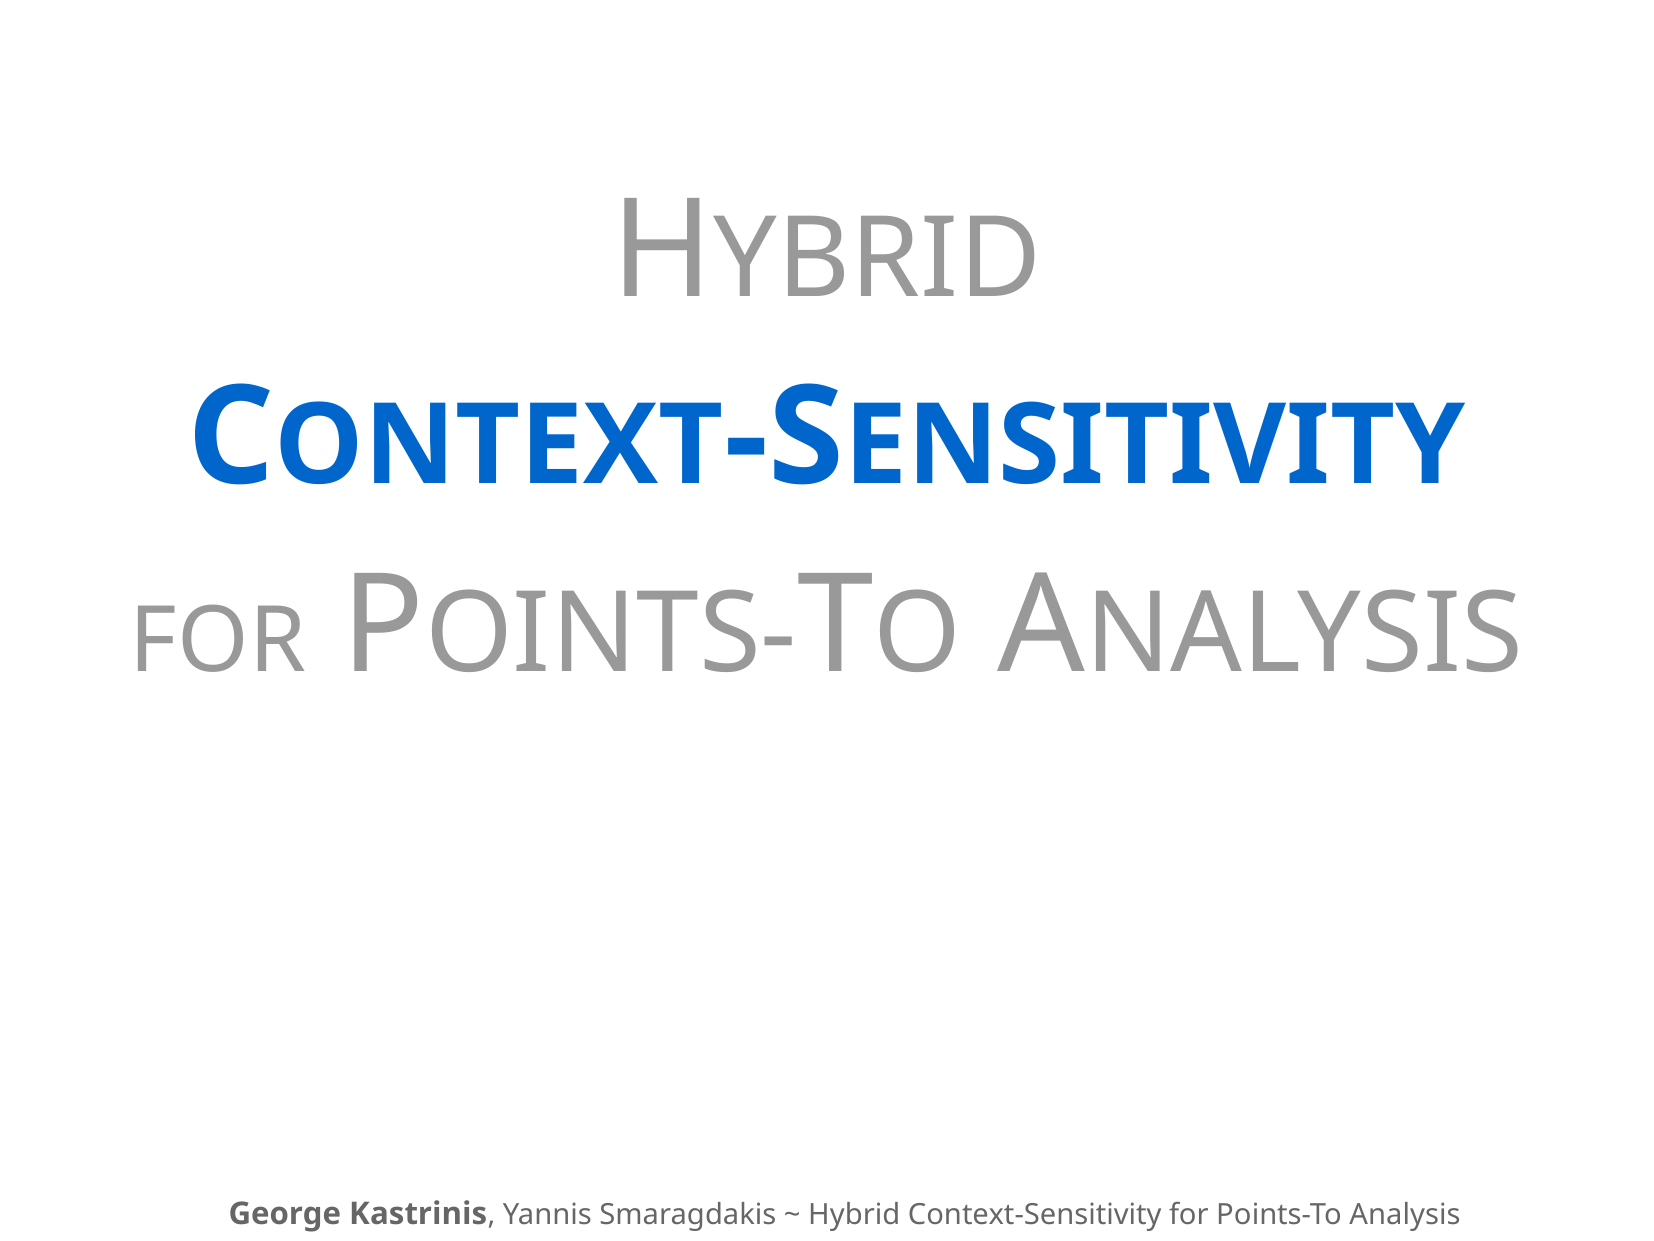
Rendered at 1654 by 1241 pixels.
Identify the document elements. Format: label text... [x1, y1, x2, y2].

text_box HYBRID CONTEXT-SENSITIVITY FOR POINTS-TO ANALYSIS [51, 142, 1603, 620]
